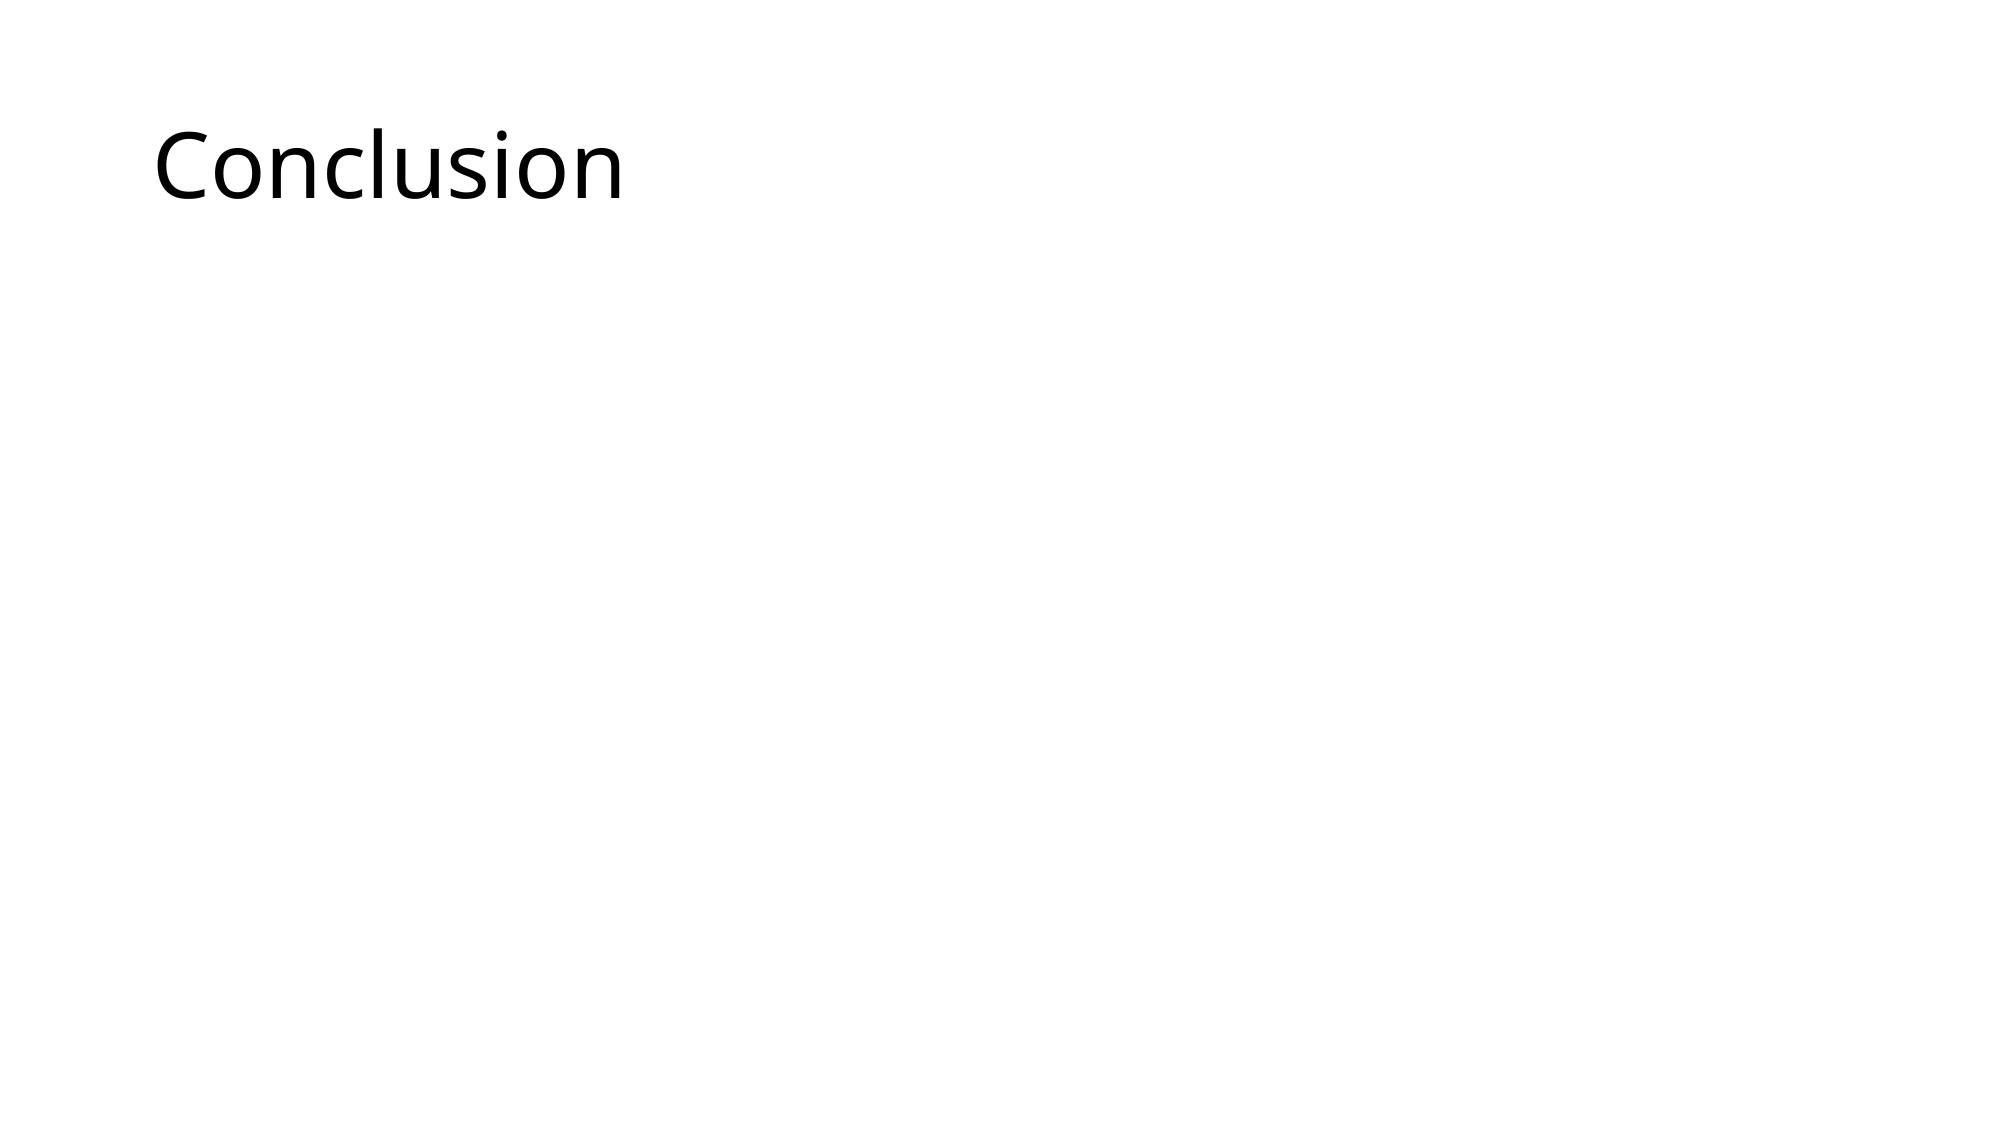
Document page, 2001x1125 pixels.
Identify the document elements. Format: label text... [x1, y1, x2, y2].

title Conclusion [137, 59, 1863, 278]
